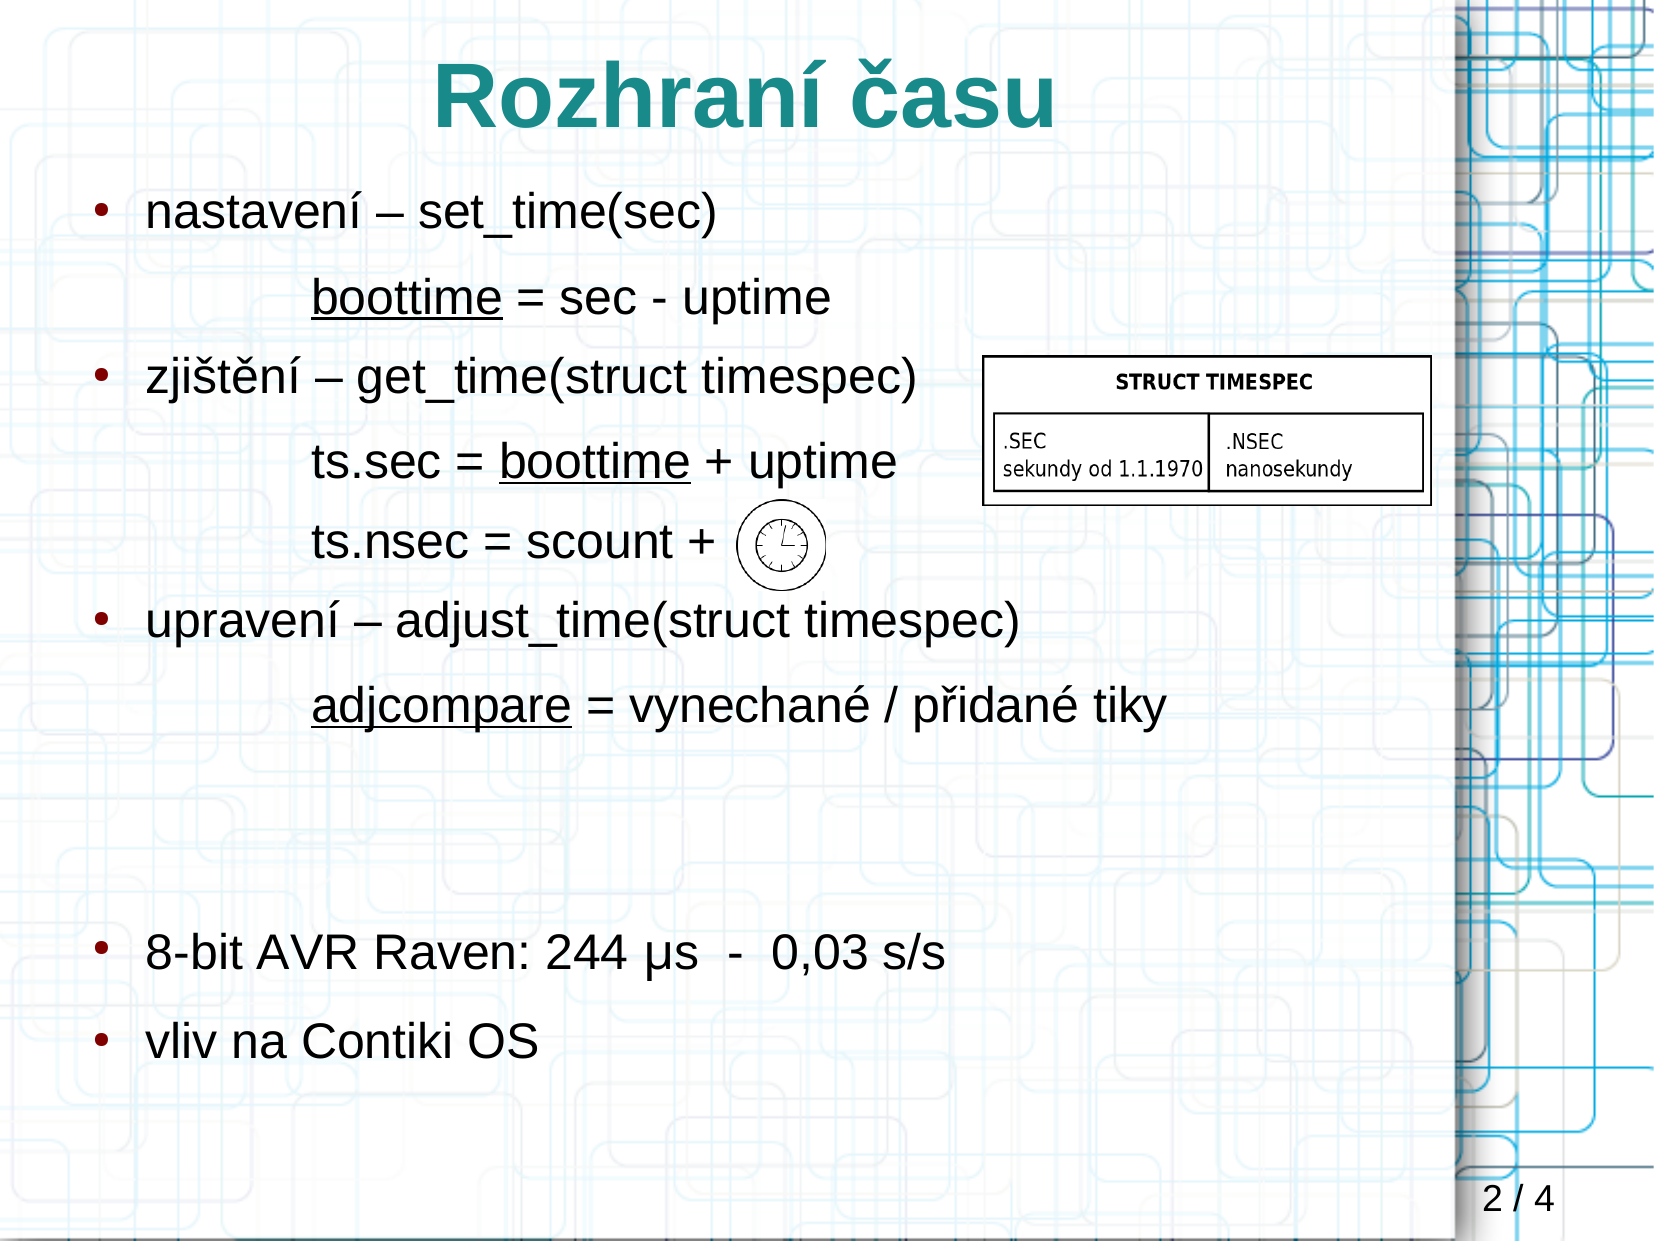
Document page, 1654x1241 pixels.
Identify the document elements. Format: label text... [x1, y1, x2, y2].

title Rozhraní času [66, 0, 1426, 193]
picture [0, 0, 1654, 1241]
list nastavení – set_time(sec) boottime = sec - uptime zjištění – get_time(struct timespec) ts.sec = boottime + uptime ts.nsec = scount + upravení – adjust_time(struct timespec) adjcompare = vynechané / přidané tiky 8-bit AVR Raven: 244 μs - 0,03 s/s vliv na Contiki OS [75, 183, 1410, 1059]
picture [736, 499, 826, 591]
text_box <číslo> / 4 [1492, 1170, 1654, 1241]
